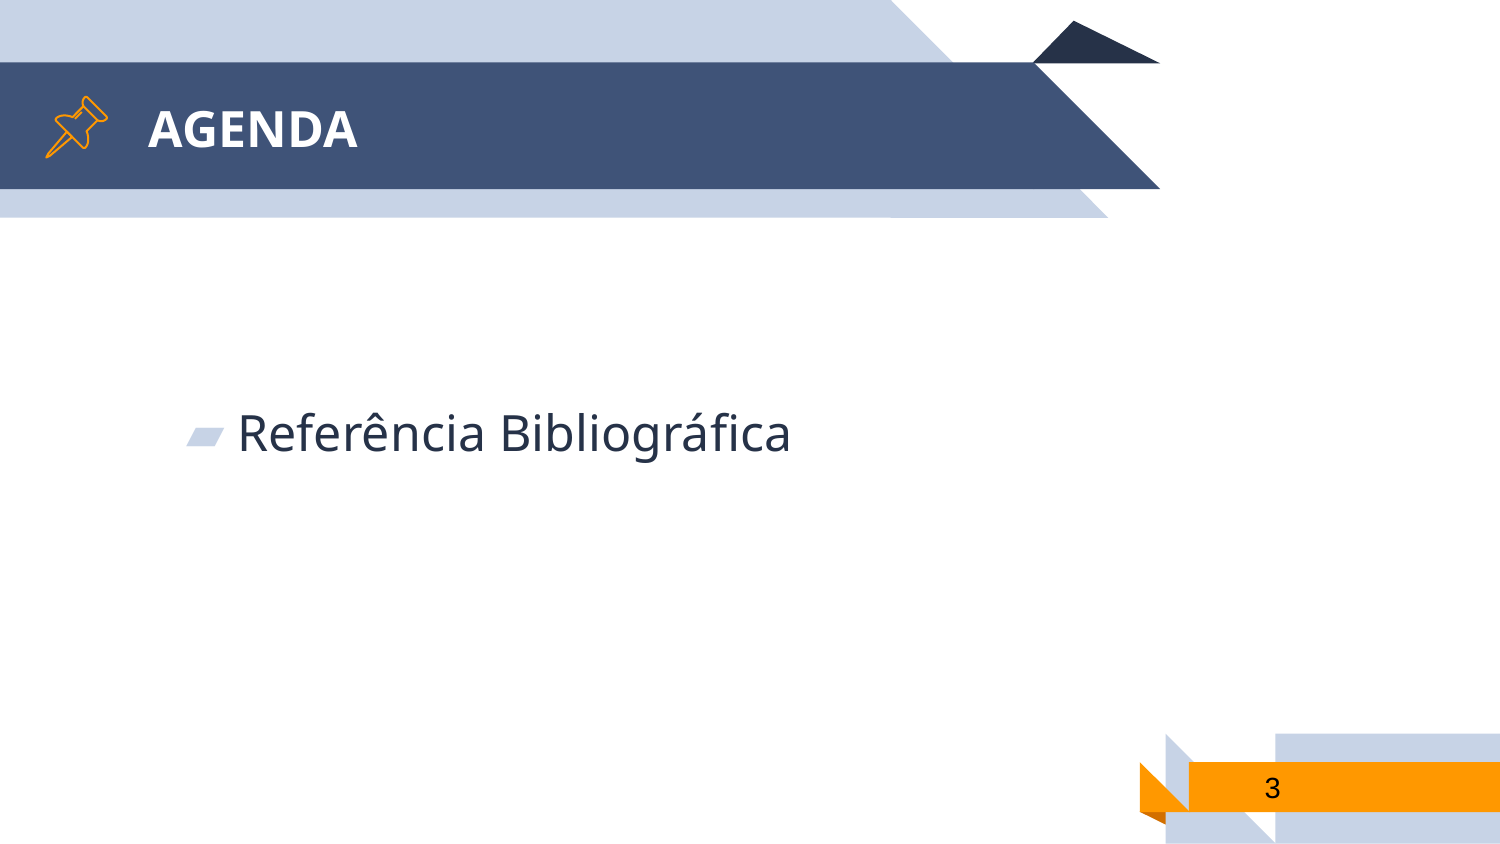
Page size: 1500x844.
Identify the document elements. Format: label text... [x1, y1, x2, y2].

list Referência Bibliográfica [133, 217, 1430, 734]
slide_number <number> [1249, 760, 1494, 813]
title AGENDA [133, 64, 1035, 190]
